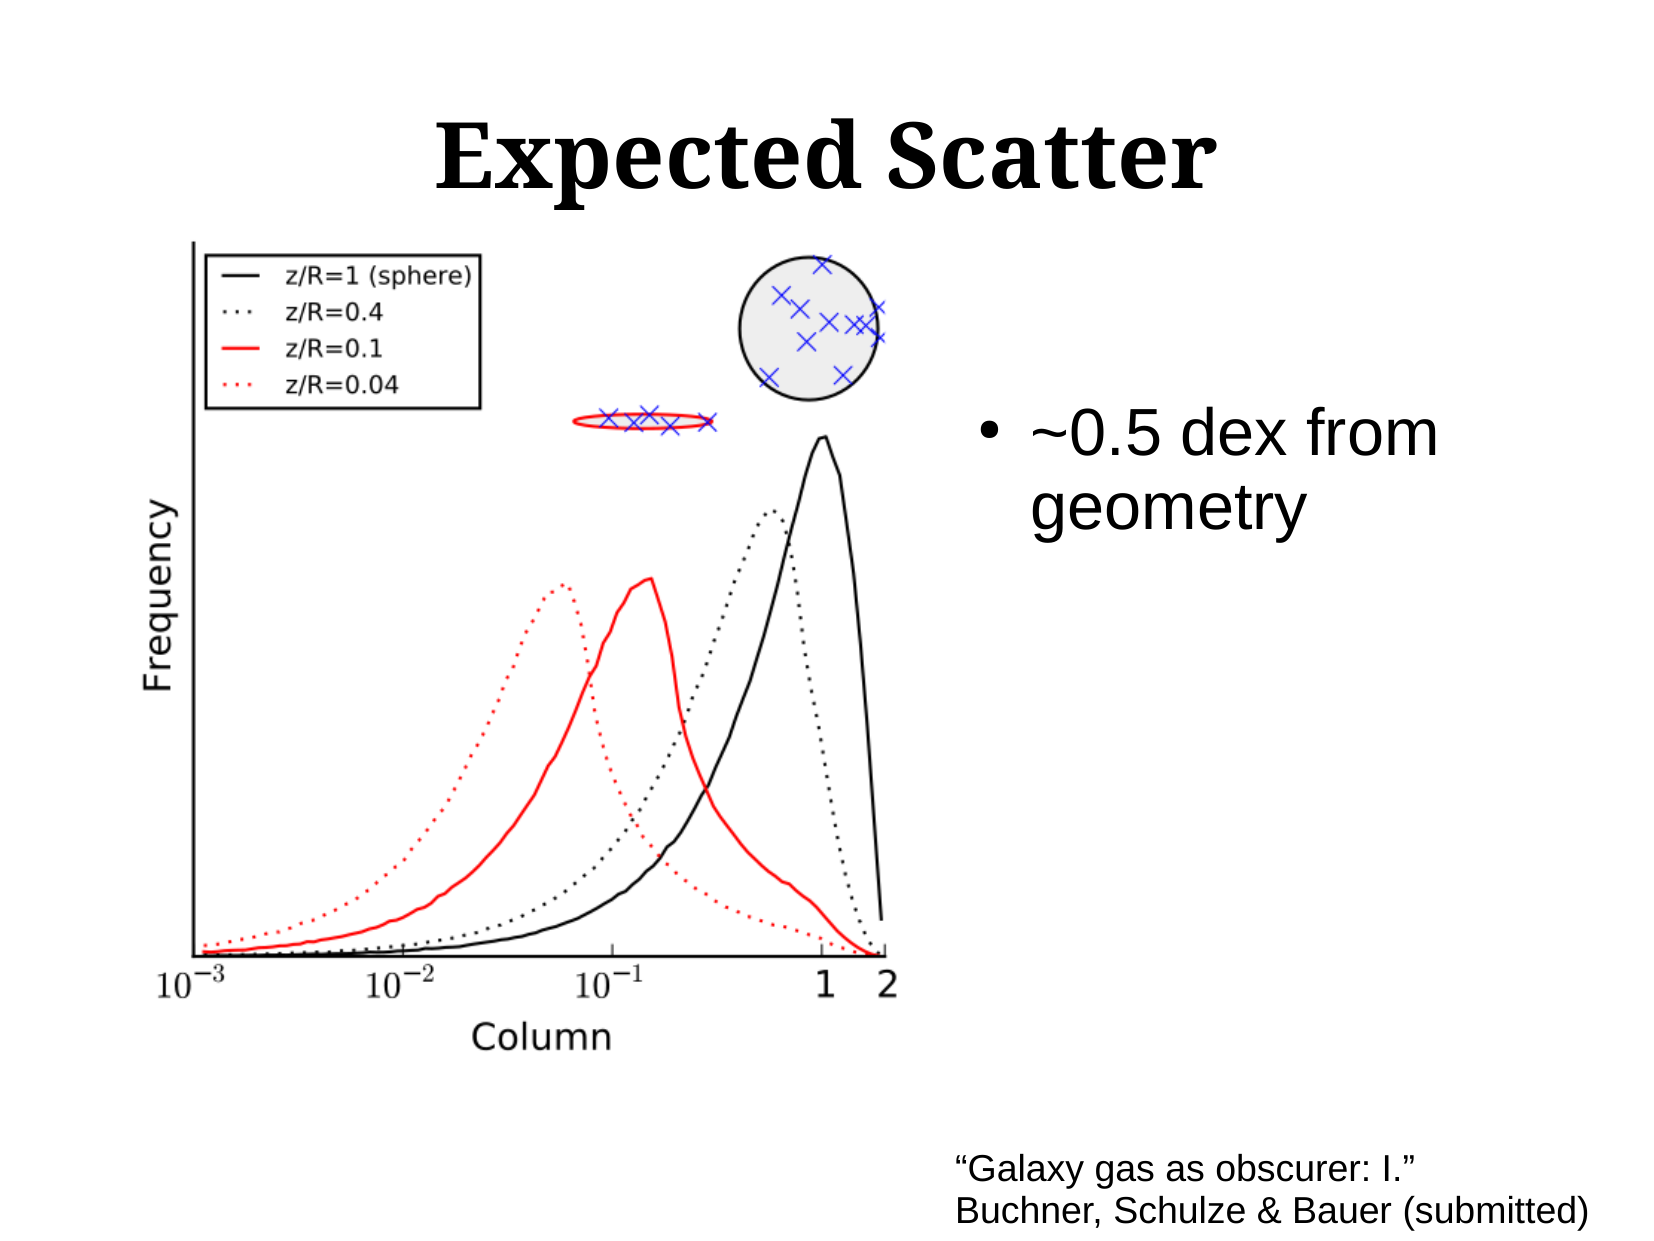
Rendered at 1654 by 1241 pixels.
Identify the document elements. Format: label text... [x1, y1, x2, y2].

picture [120, 221, 916, 1081]
title Expected Scatter [82, 49, 1571, 257]
list ~0.5 dex from geometry [960, 290, 1636, 1010]
text_box “Galaxy gas as obscurer: I.” Buchner, Schulze & Bauer (submitted) [940, 1140, 1646, 1239]
